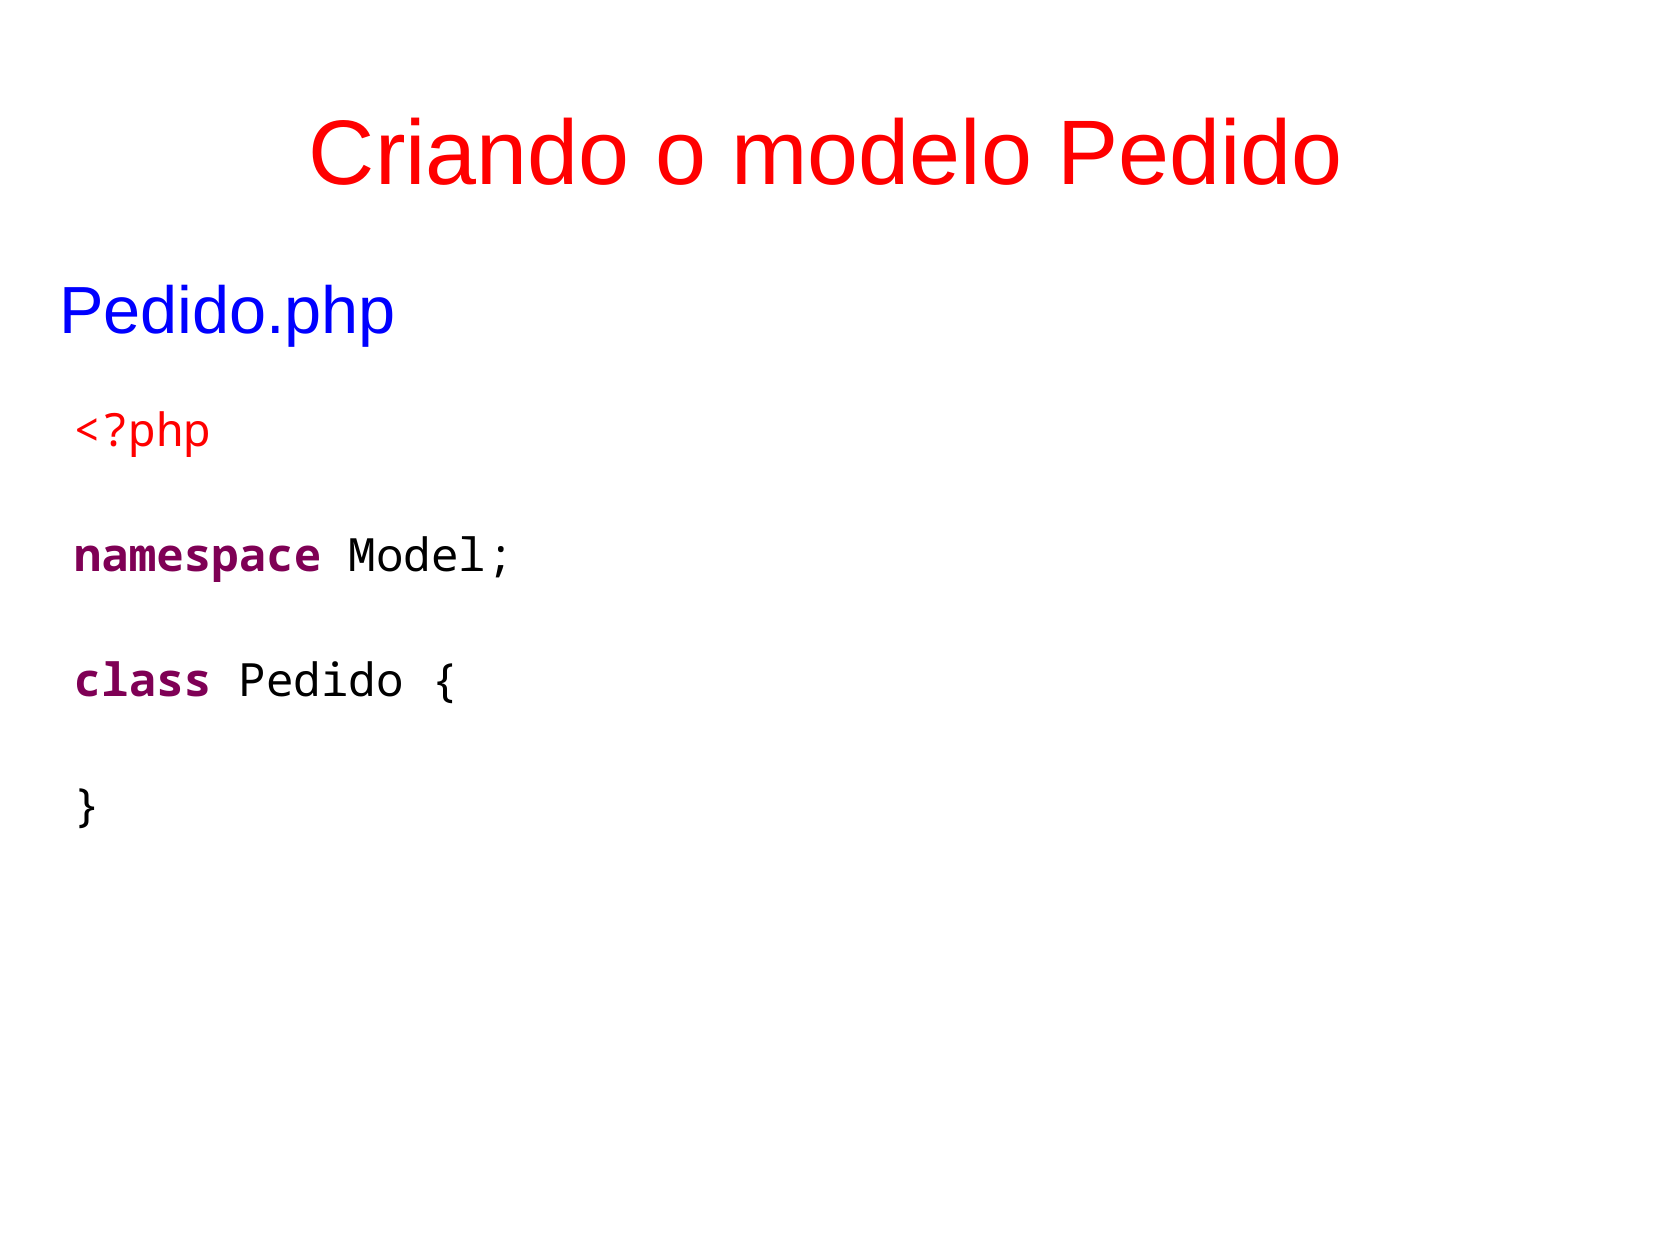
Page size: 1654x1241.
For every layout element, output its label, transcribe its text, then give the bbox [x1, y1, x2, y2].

text_box <?php namespace Model; class Pedido { } [59, 389, 1230, 1086]
title Criando o modelo Pedido [82, 49, 1571, 257]
subtitle Pedido.php [59, 272, 1548, 1047]
